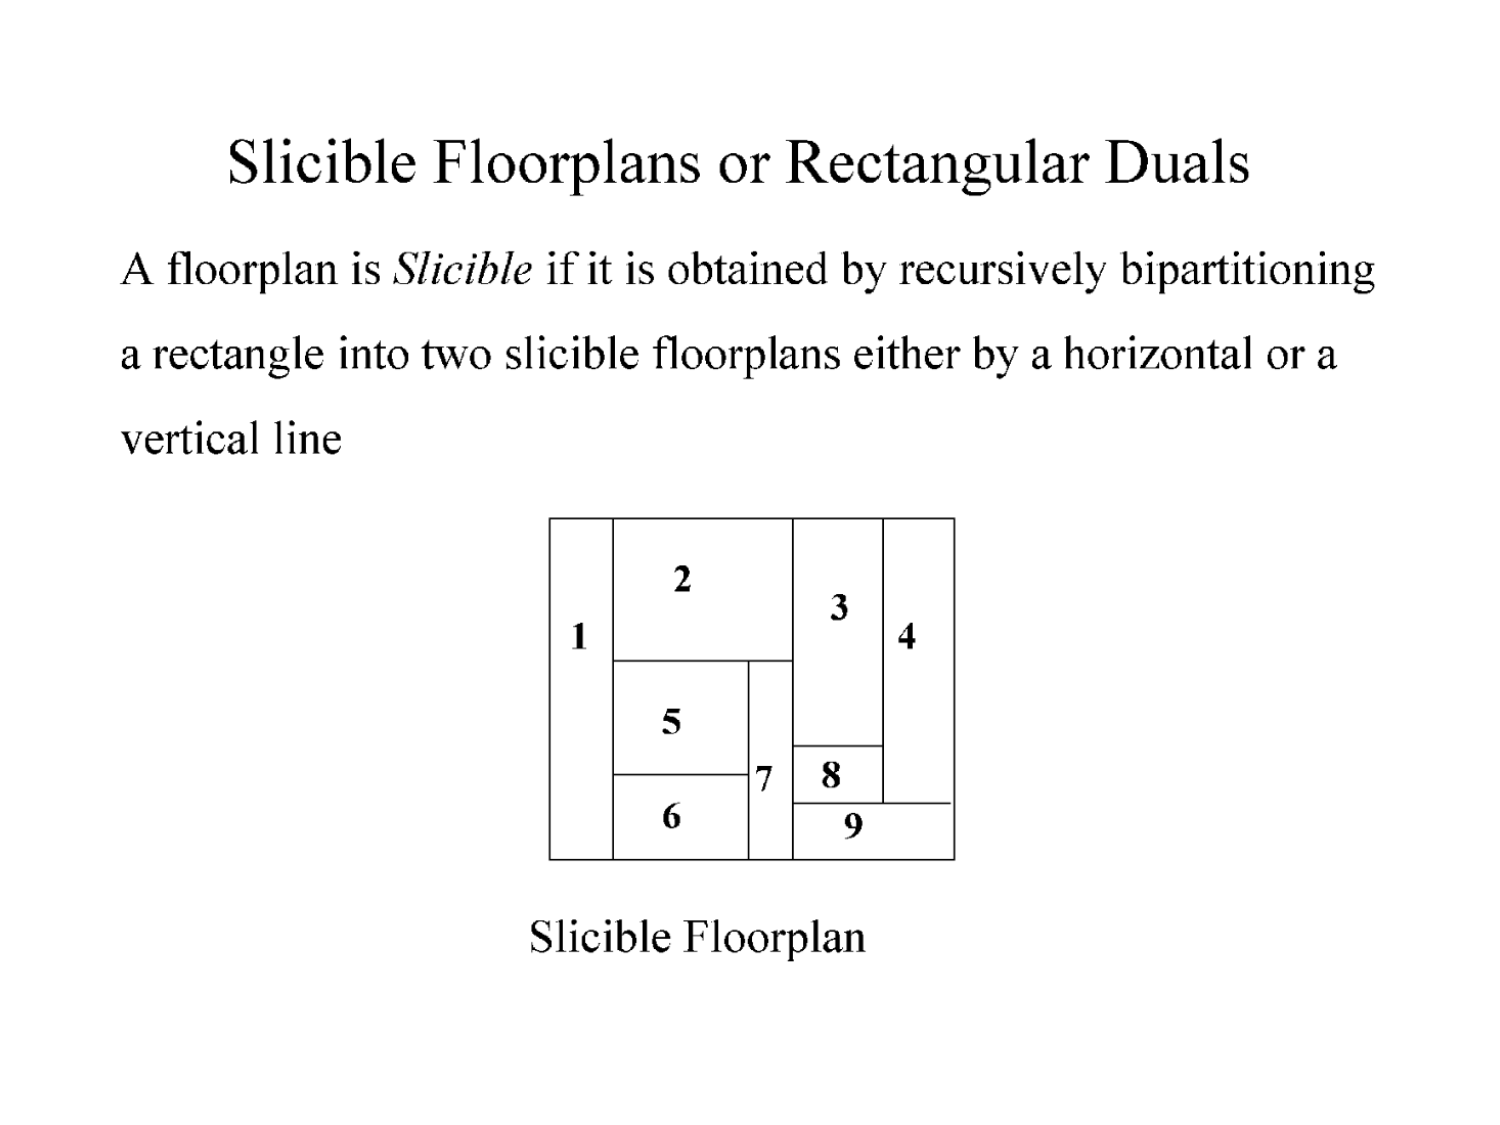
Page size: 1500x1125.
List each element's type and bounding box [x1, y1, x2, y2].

picture [38, 12, 1462, 991]
